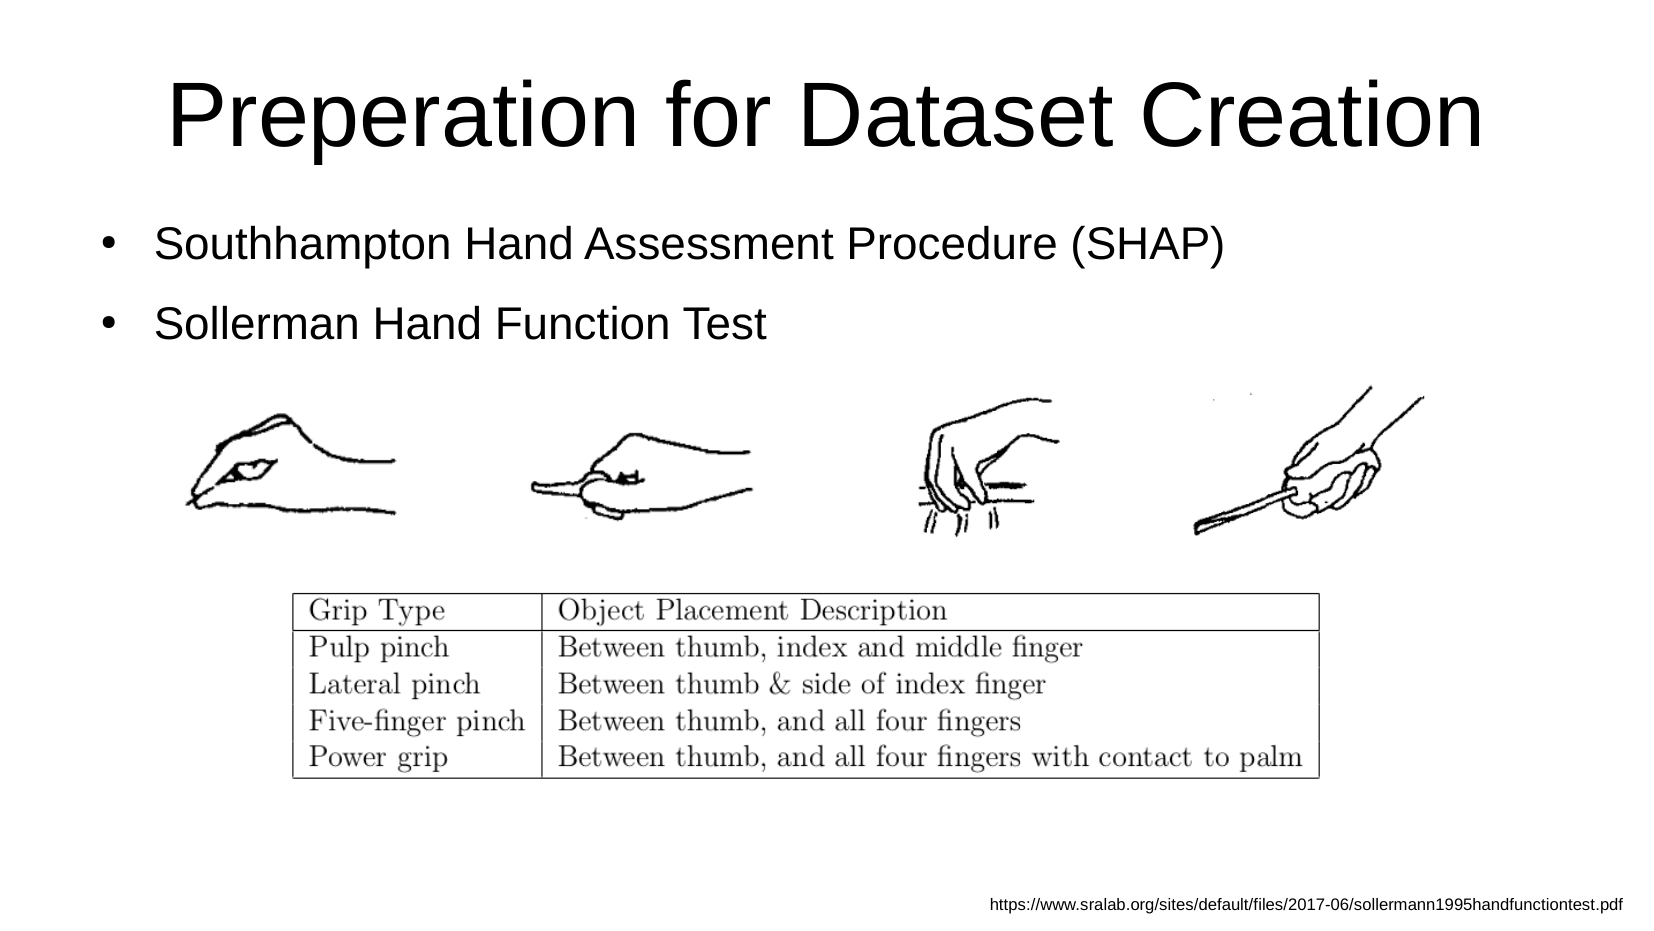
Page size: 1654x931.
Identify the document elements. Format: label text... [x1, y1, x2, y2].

picture [510, 405, 778, 556]
picture [885, 390, 1081, 543]
text_box https://www.sralab.org/sites/default/files/2017-06/sollermann1995handfunctiontest.pdf [975, 888, 1654, 931]
picture [1182, 377, 1441, 541]
picture [282, 585, 1336, 796]
title Preperation for Dataset Creation [82, 37, 1571, 193]
list Southhampton Hand Assessment Procedure (SHAP) Sollerman Hand Function Test [82, 217, 1571, 758]
picture [150, 390, 424, 544]
